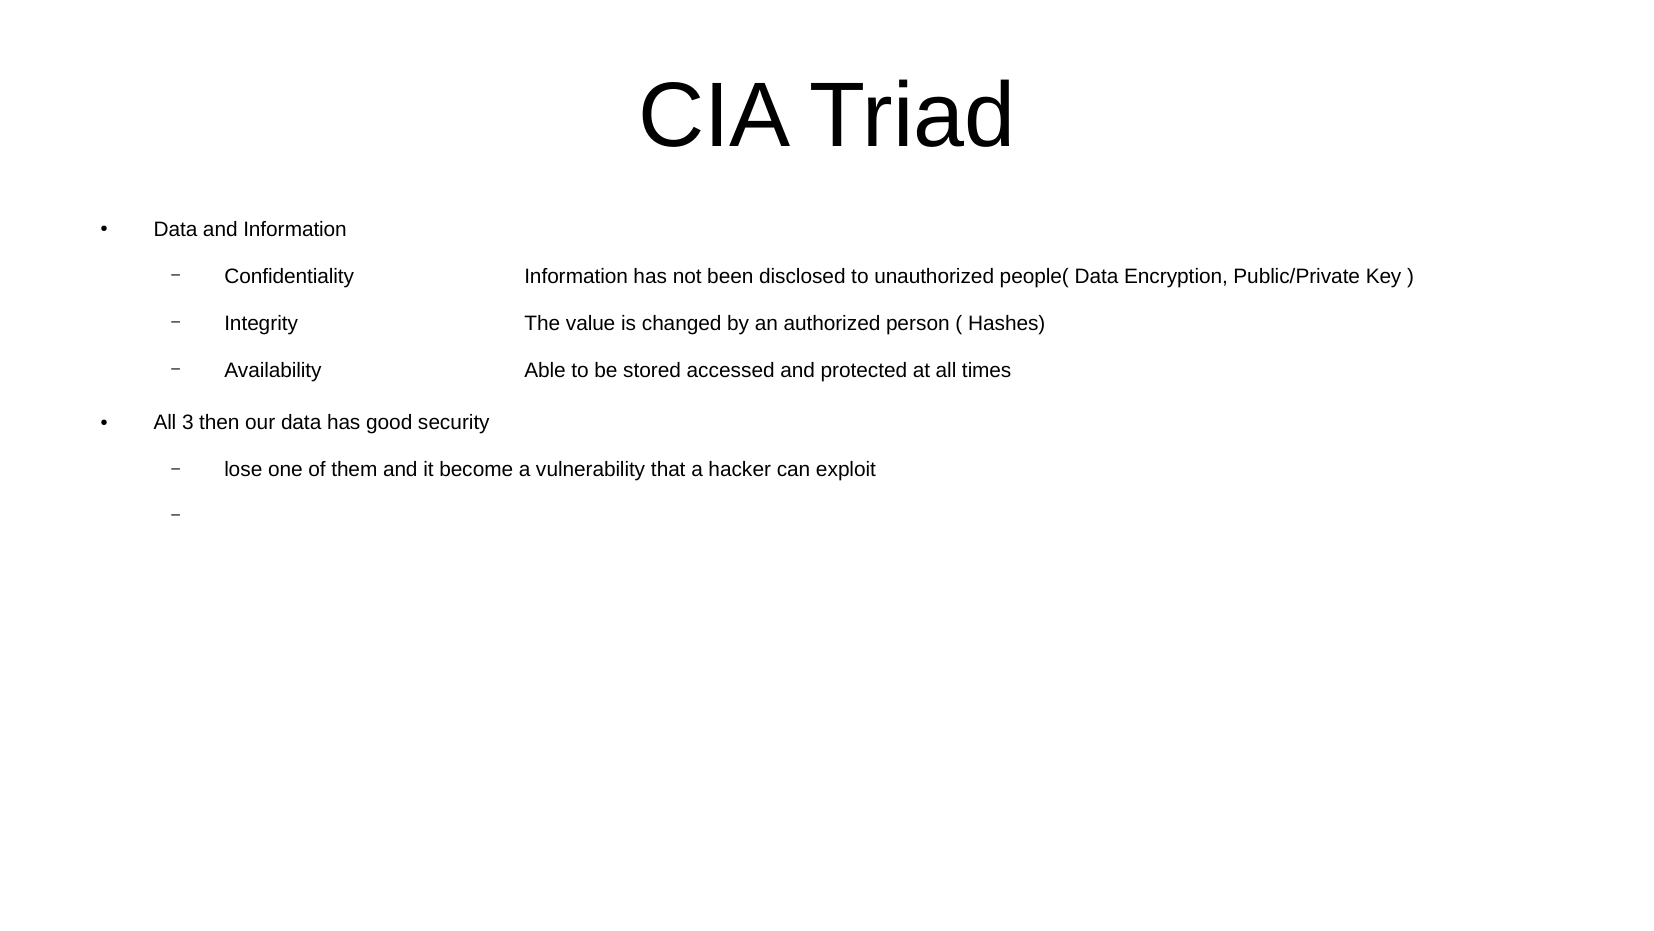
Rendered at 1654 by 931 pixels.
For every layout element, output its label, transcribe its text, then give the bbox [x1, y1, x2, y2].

title CIA Triad [82, 37, 1571, 193]
list Data and Information Confidentiality Information has not been disclosed to unauthorized people( Data Encryption, Public/Private Key ) Integrity The value is changed by an authorized person ( Hashes) Availability Able to be stored accessed and protected at all times All 3 then our data has good security lose one of them and it become a vulnerability that a hacker can exploit [82, 217, 1636, 916]
